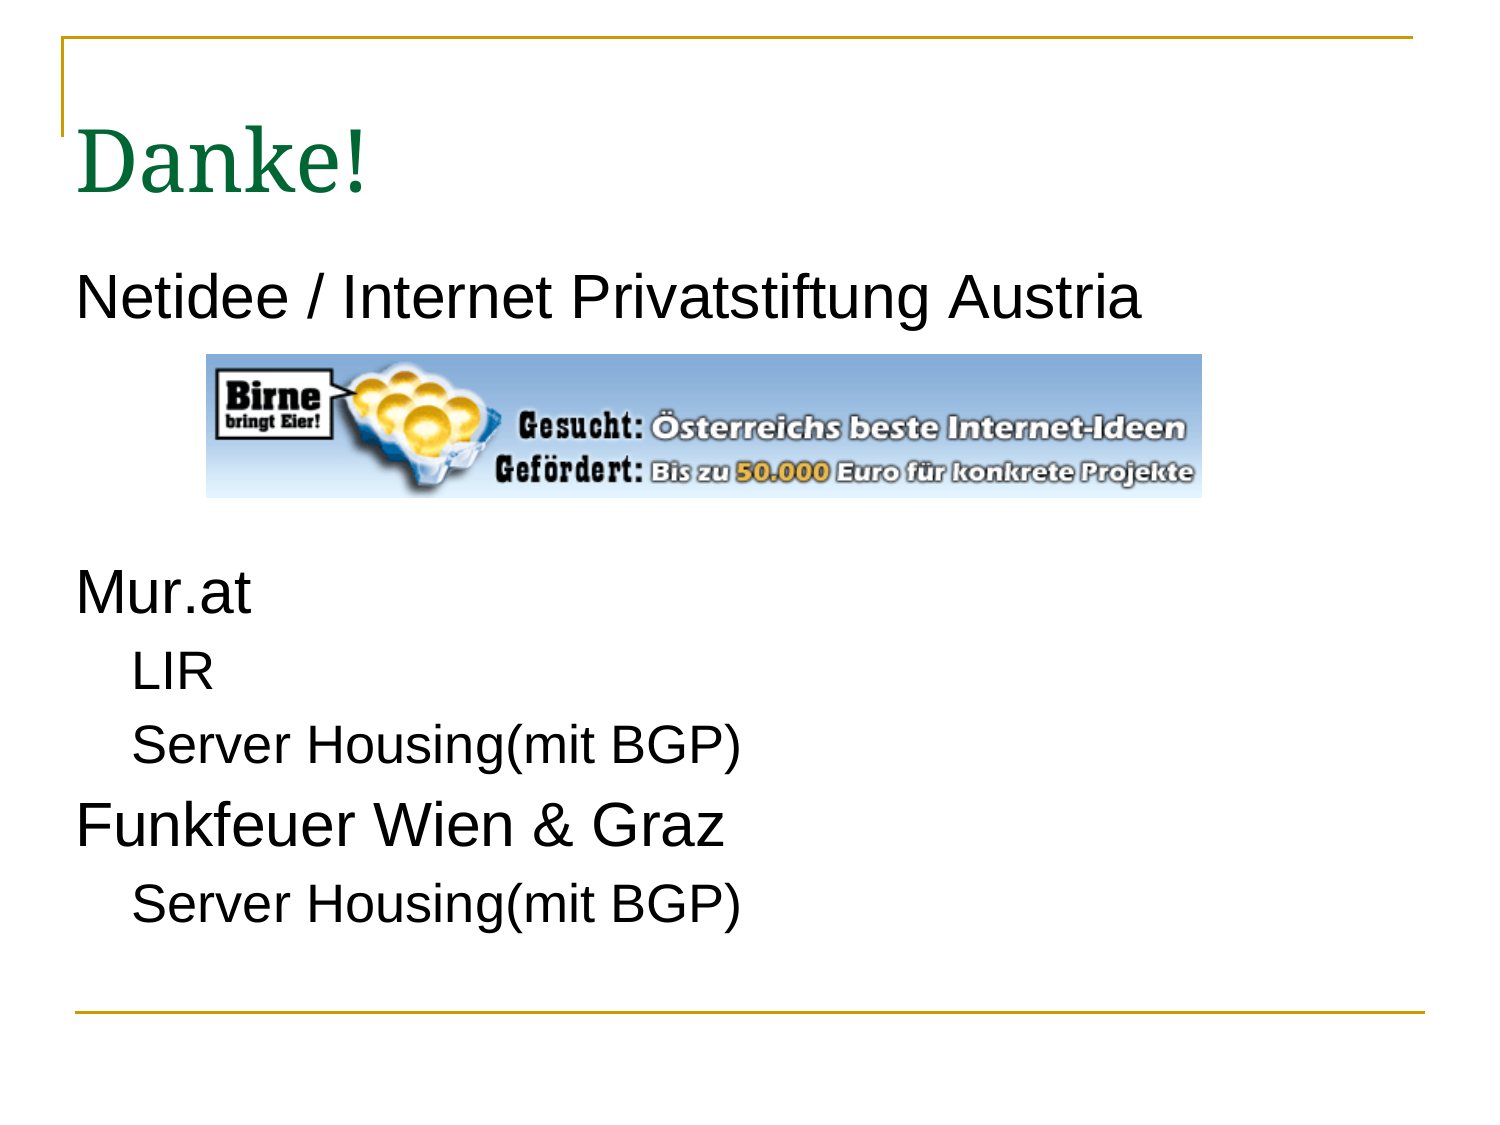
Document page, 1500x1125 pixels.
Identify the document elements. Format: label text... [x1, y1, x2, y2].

list Netidee / Internet Privatstiftung Austria Mur.at LIR Server Housing(mit BGP) Funkfeuer Wien & Graz Server Housing(mit BGP) [75, 262, 1426, 991]
title Danke! [75, 45, 1426, 262]
